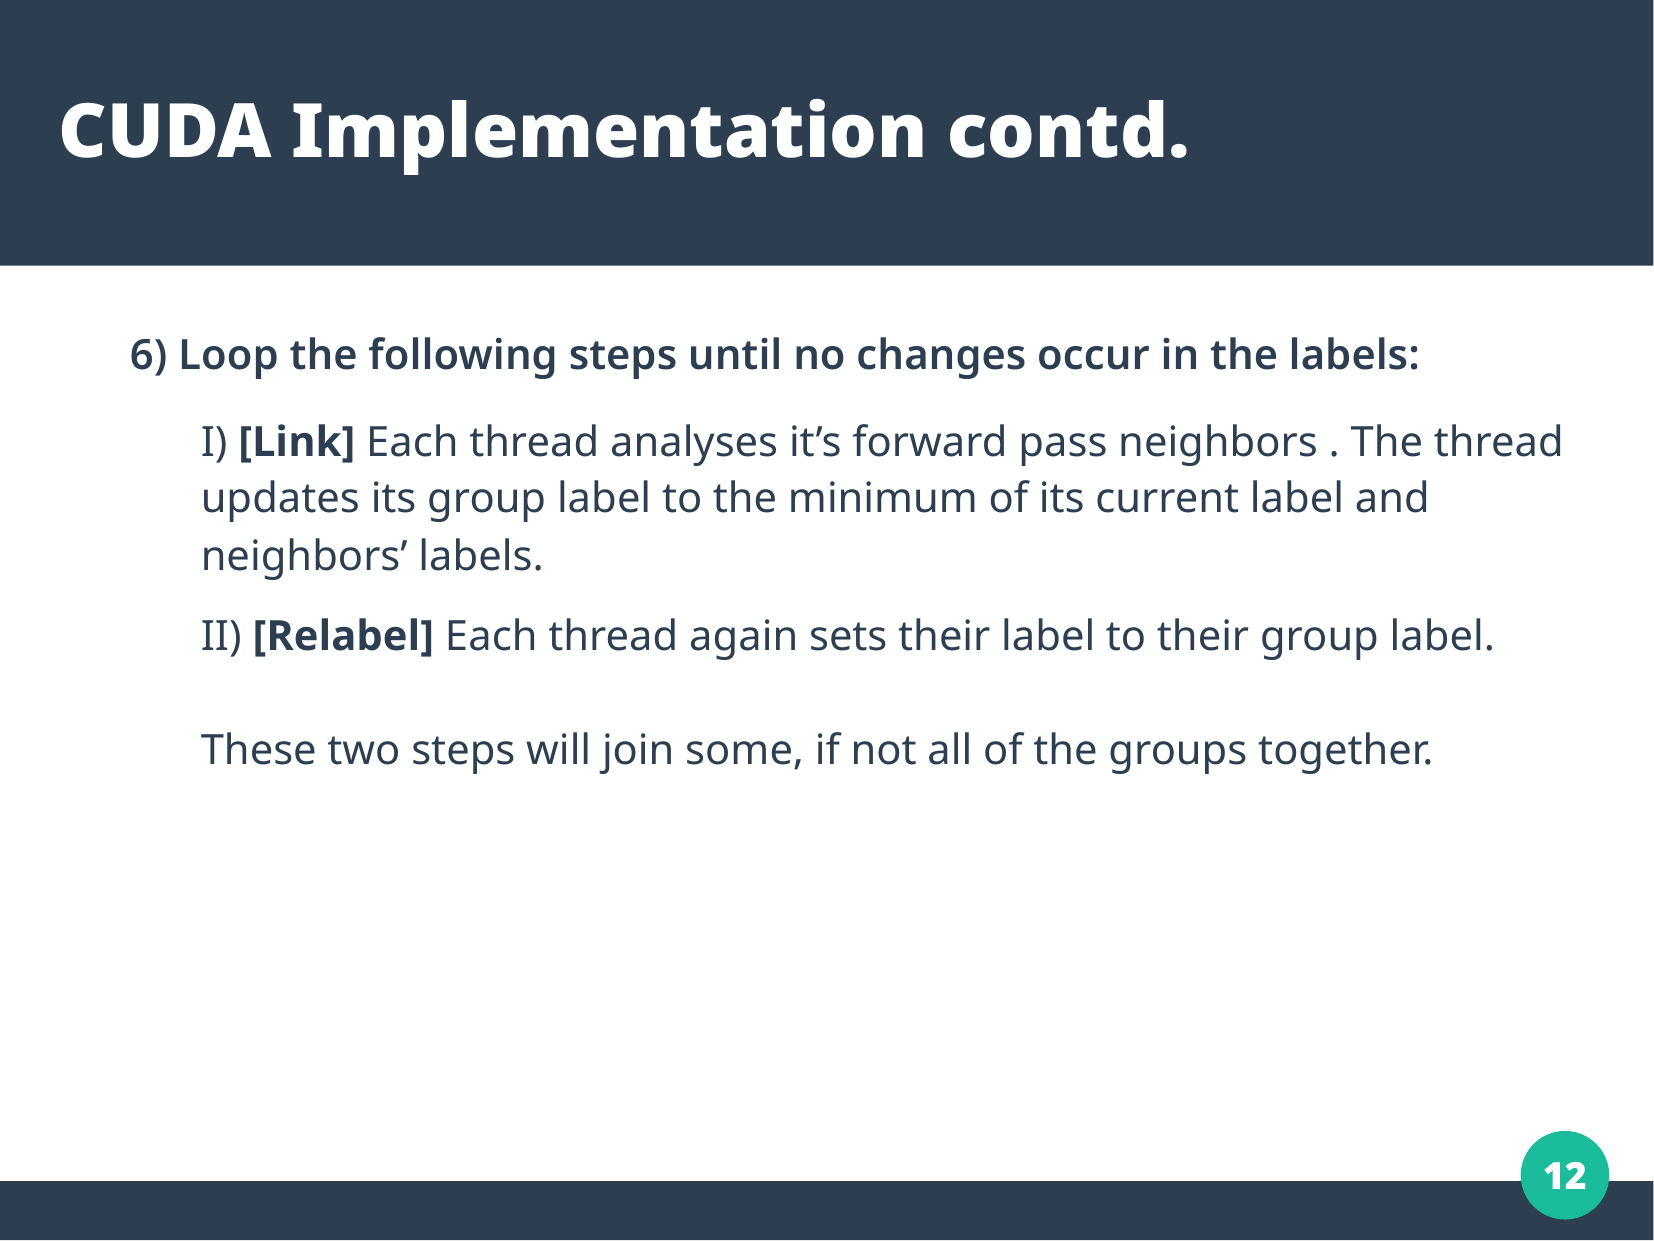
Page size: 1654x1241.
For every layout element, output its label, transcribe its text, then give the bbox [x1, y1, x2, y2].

title CUDA Implementation contd. [59, 49, 1595, 207]
list 6) Loop the following steps until no changes occur in the labels: I) [Link] Each thread analyses it’s forward pass neighbors . The thread updates its group label to the minimum of its current label and neighbors’ labels. II) [Relabel] Each thread again sets their label to their group label. These two steps will join some, if not all of the groups together. [59, 324, 1595, 1152]
